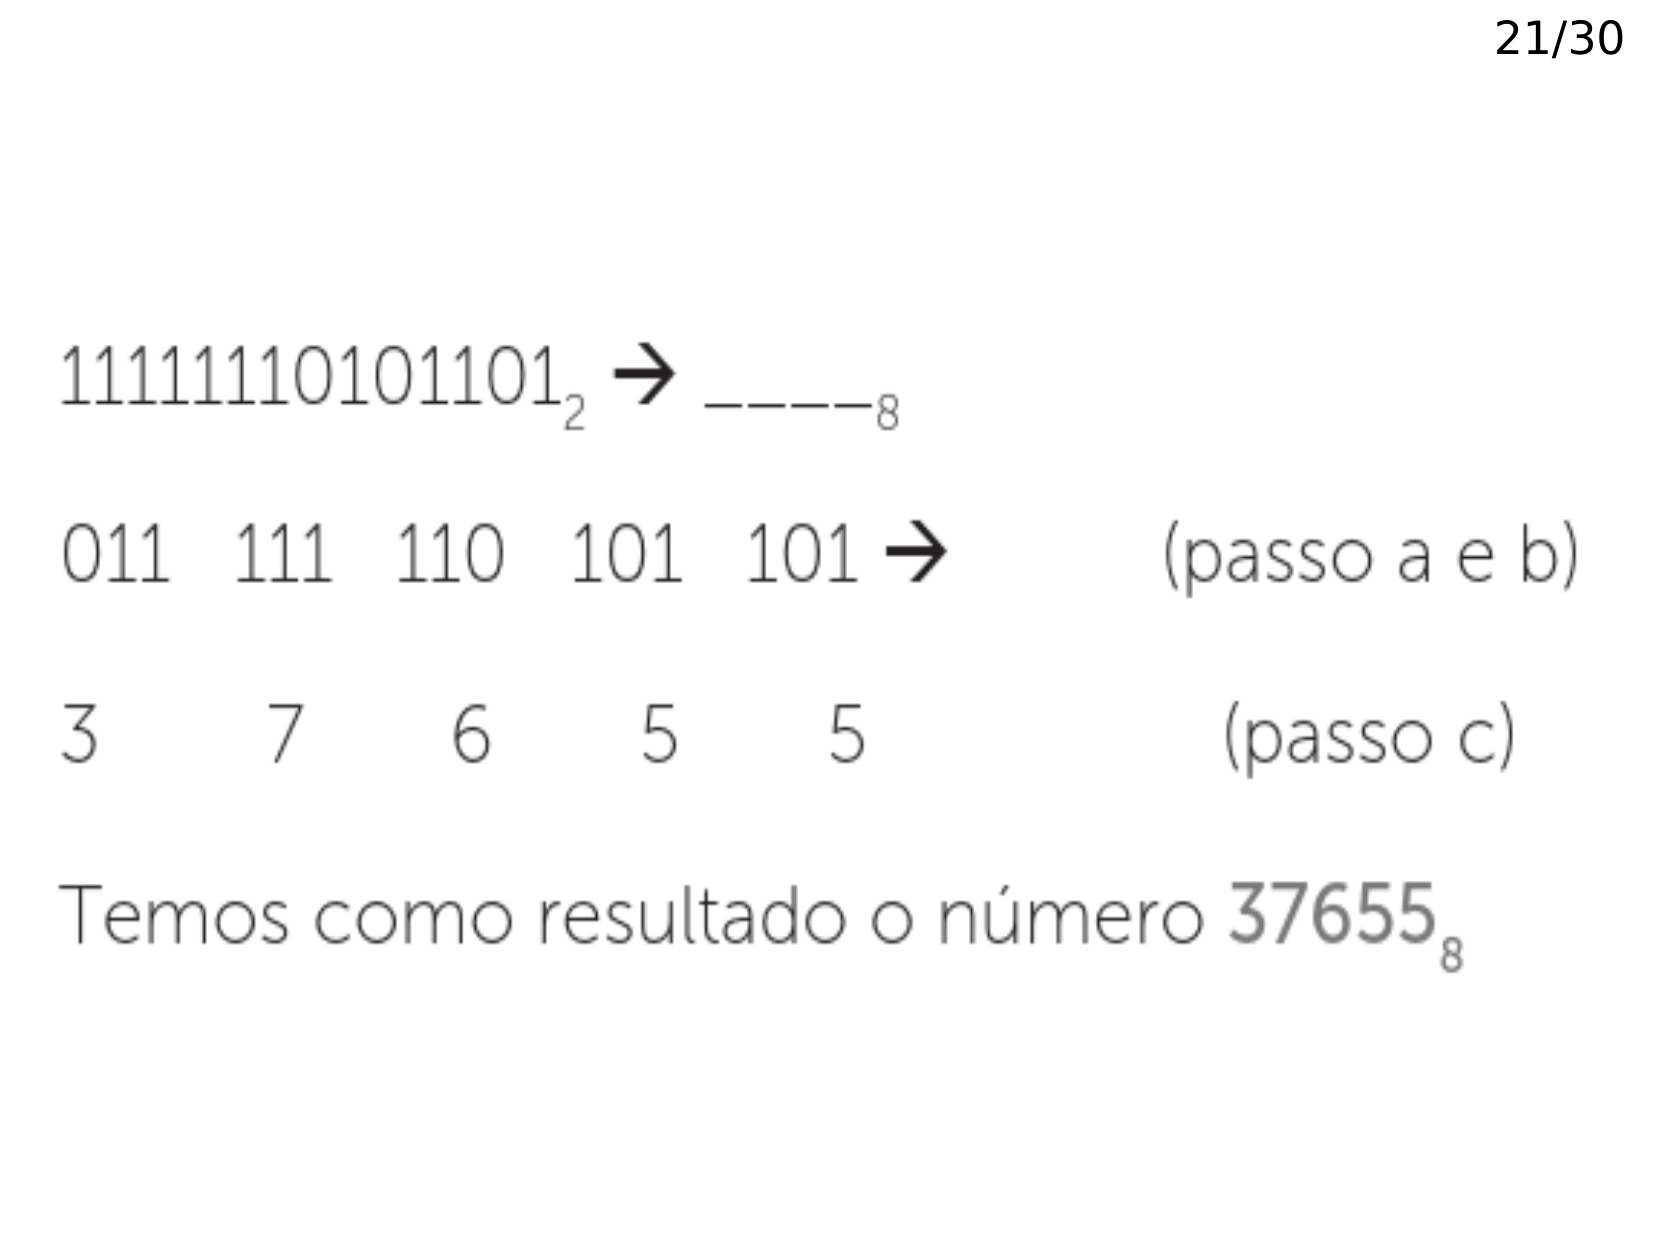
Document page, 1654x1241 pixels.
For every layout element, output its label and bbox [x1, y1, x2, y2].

picture [51, 318, 1591, 993]
